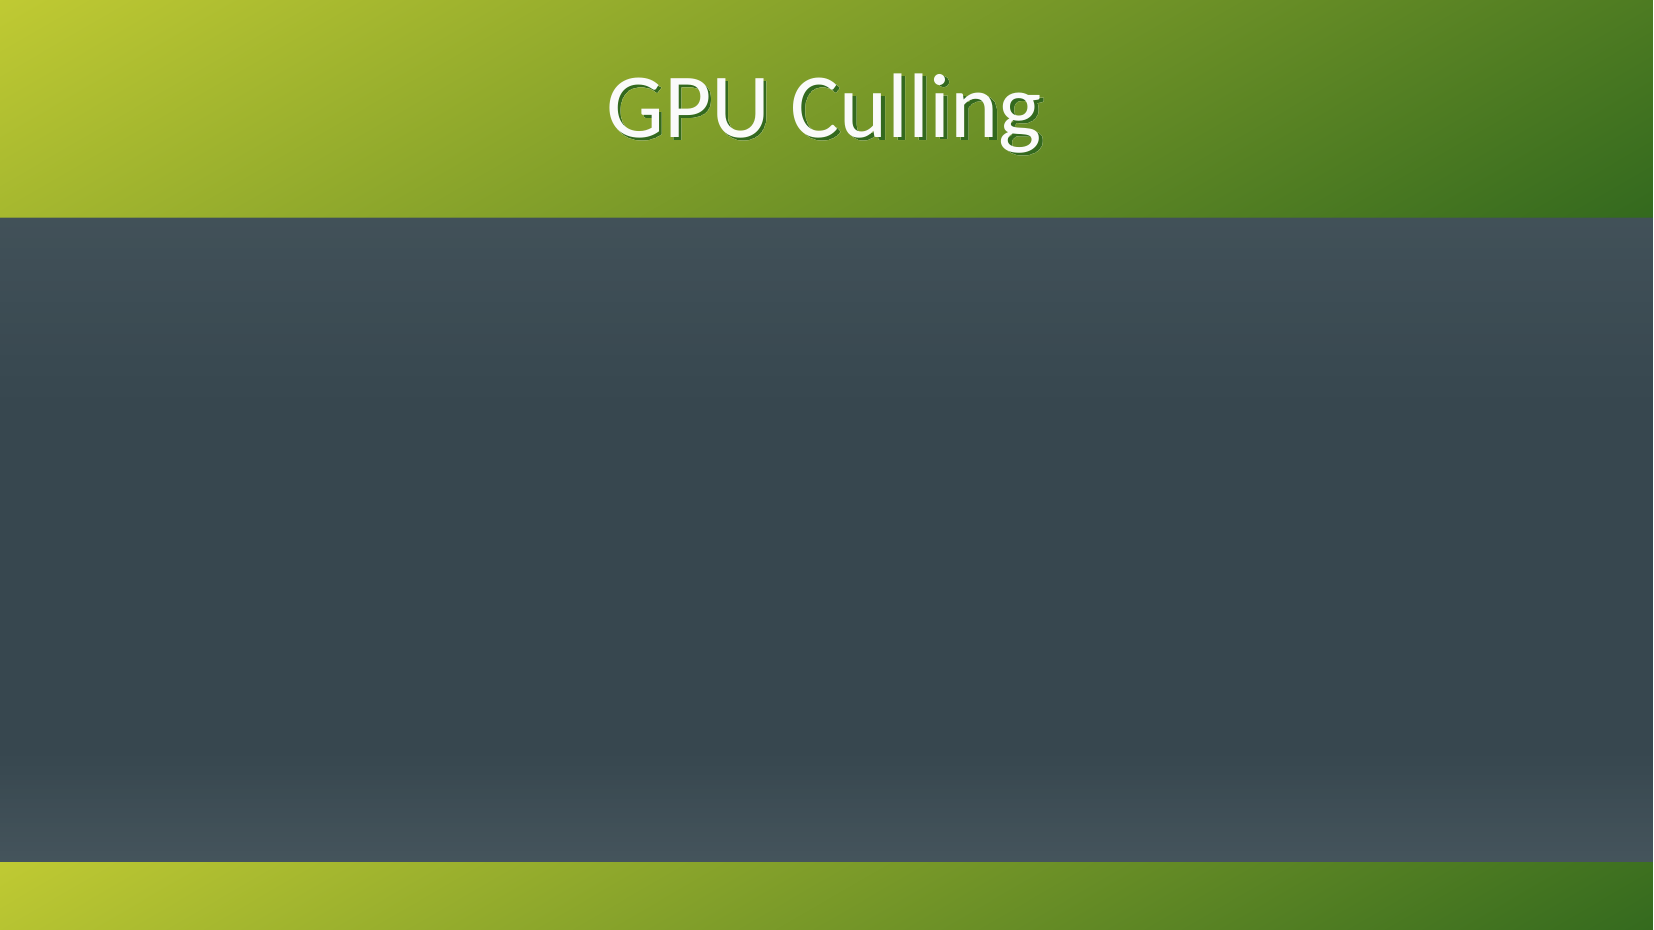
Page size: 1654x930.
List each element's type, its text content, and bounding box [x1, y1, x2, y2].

title GPU Culling [74, 37, 1575, 193]
